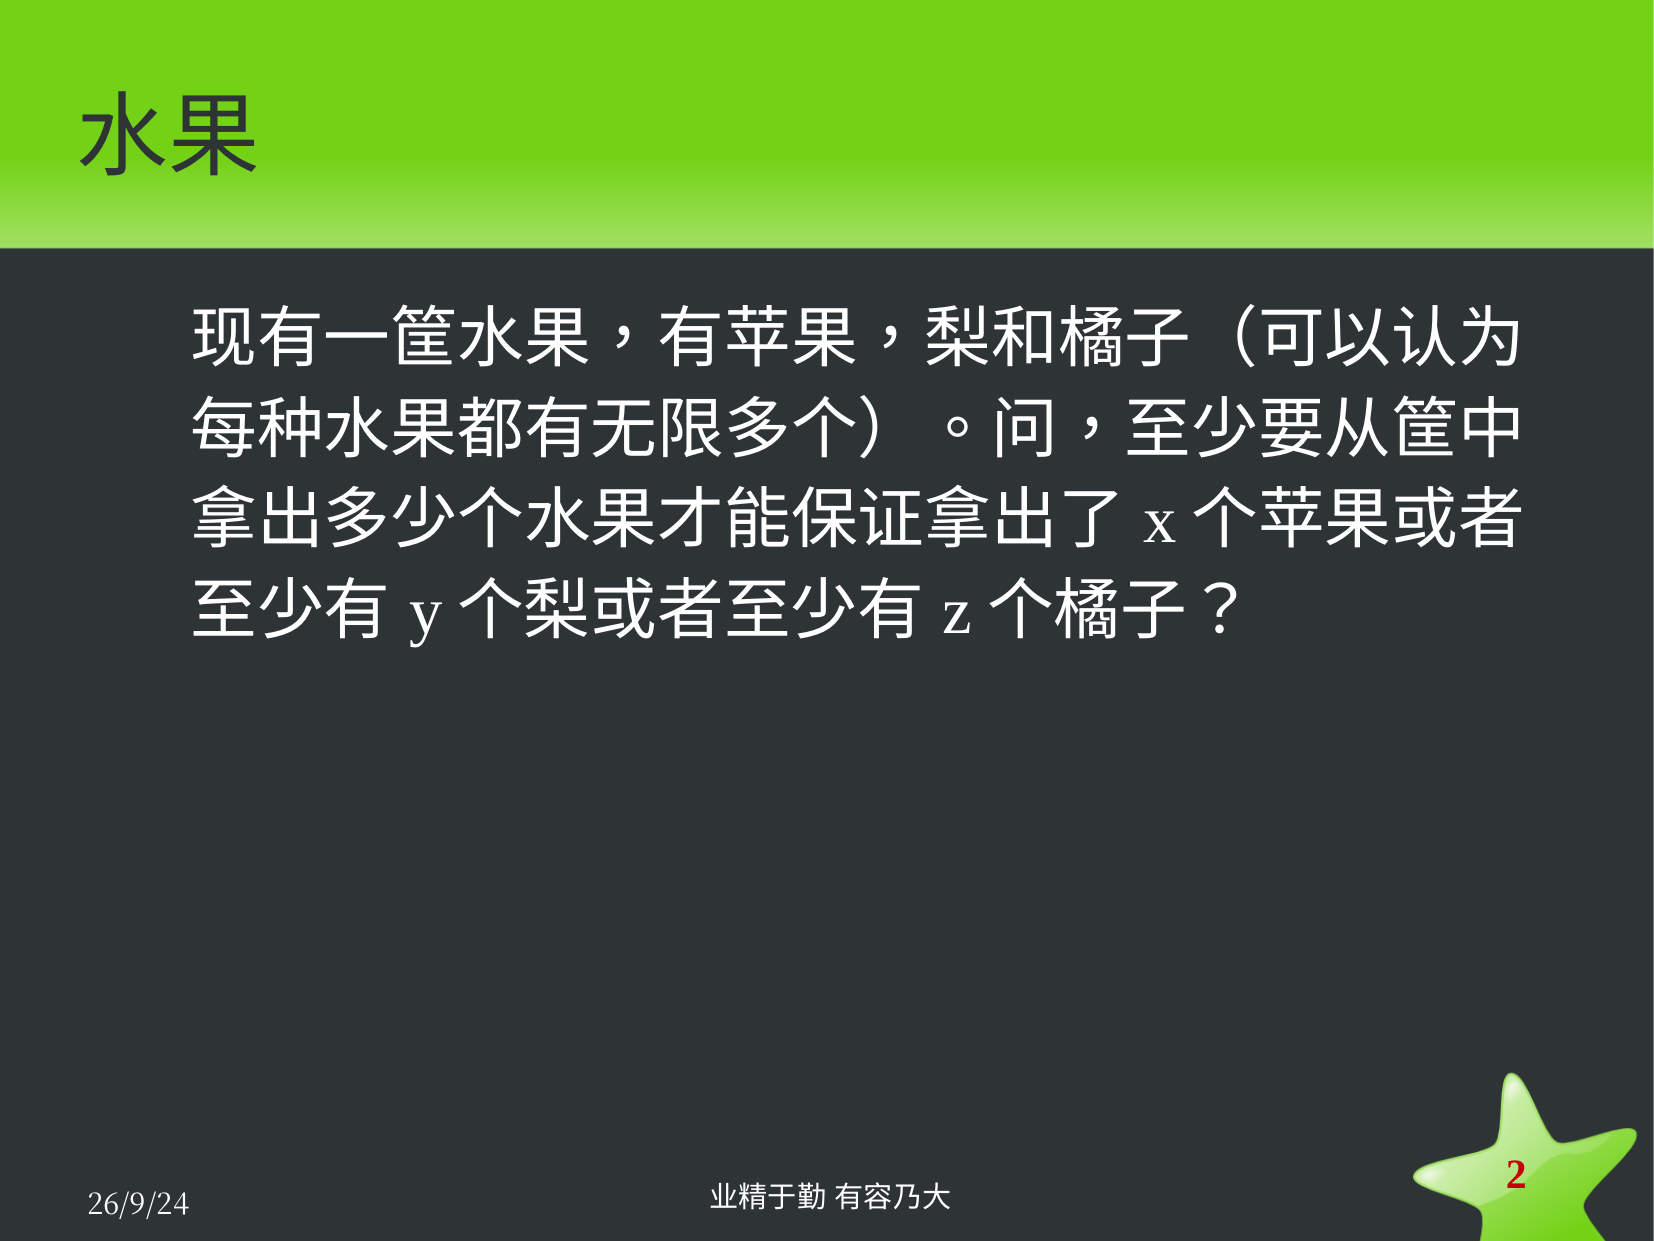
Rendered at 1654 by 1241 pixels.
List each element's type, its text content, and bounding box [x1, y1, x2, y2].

title 水果 [76, 29, 1565, 237]
list 现有一筐水果，有苹果，梨和橘子（可以认为每种水果都有无限多个）。问，至少要从筐中拿出多少个水果才能保证拿出了x个苹果或者至少有y个梨或者至少有z个橘子？ [82, 290, 1571, 1109]
picture [0, 0, 1654, 1241]
